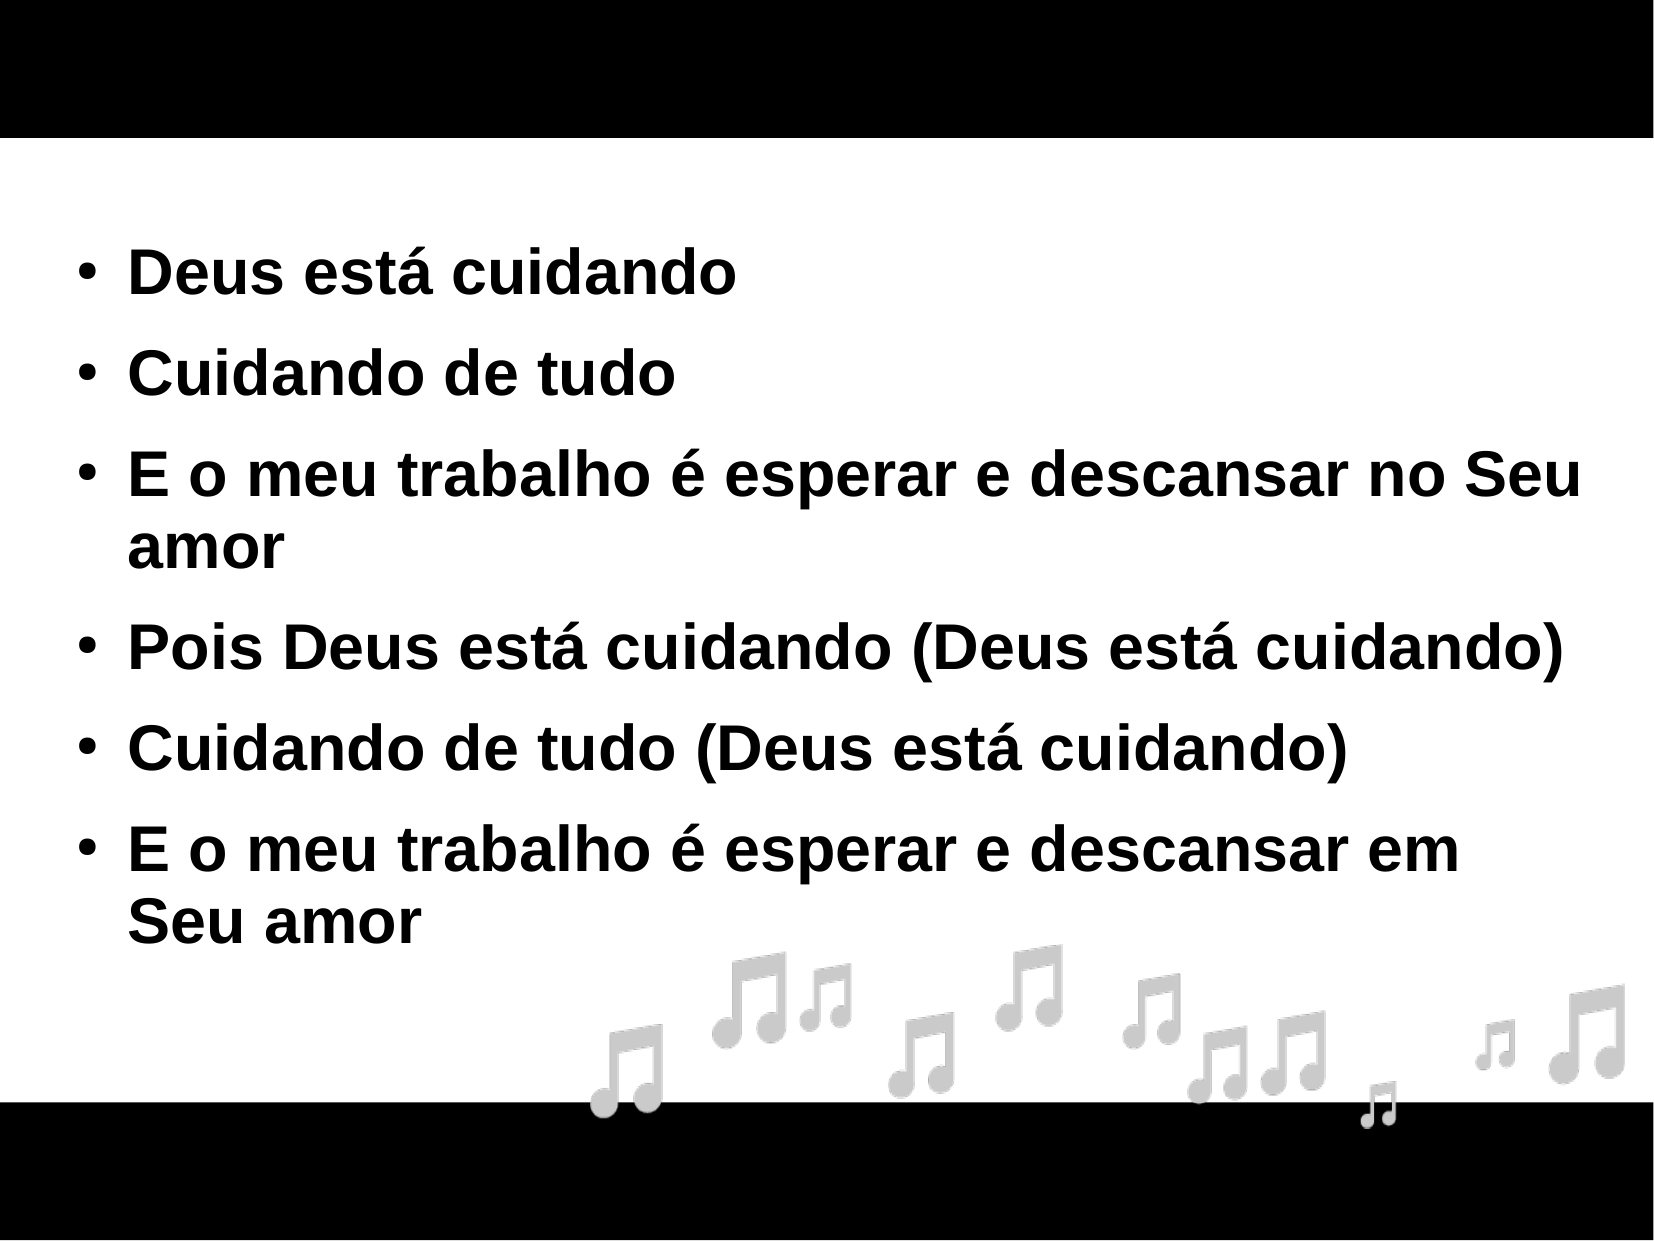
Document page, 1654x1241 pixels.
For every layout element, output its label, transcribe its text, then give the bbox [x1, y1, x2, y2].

list Deus está cuidando Cuidando de tudo E o meu trabalho é esperar e descansar no Seu amor Pois Deus está cuidando (Deus está cuidando) Cuidando de tudo (Deus está cuidando) E o meu trabalho é esperar e descansar em Seu amor [59, 236, 1595, 1024]
